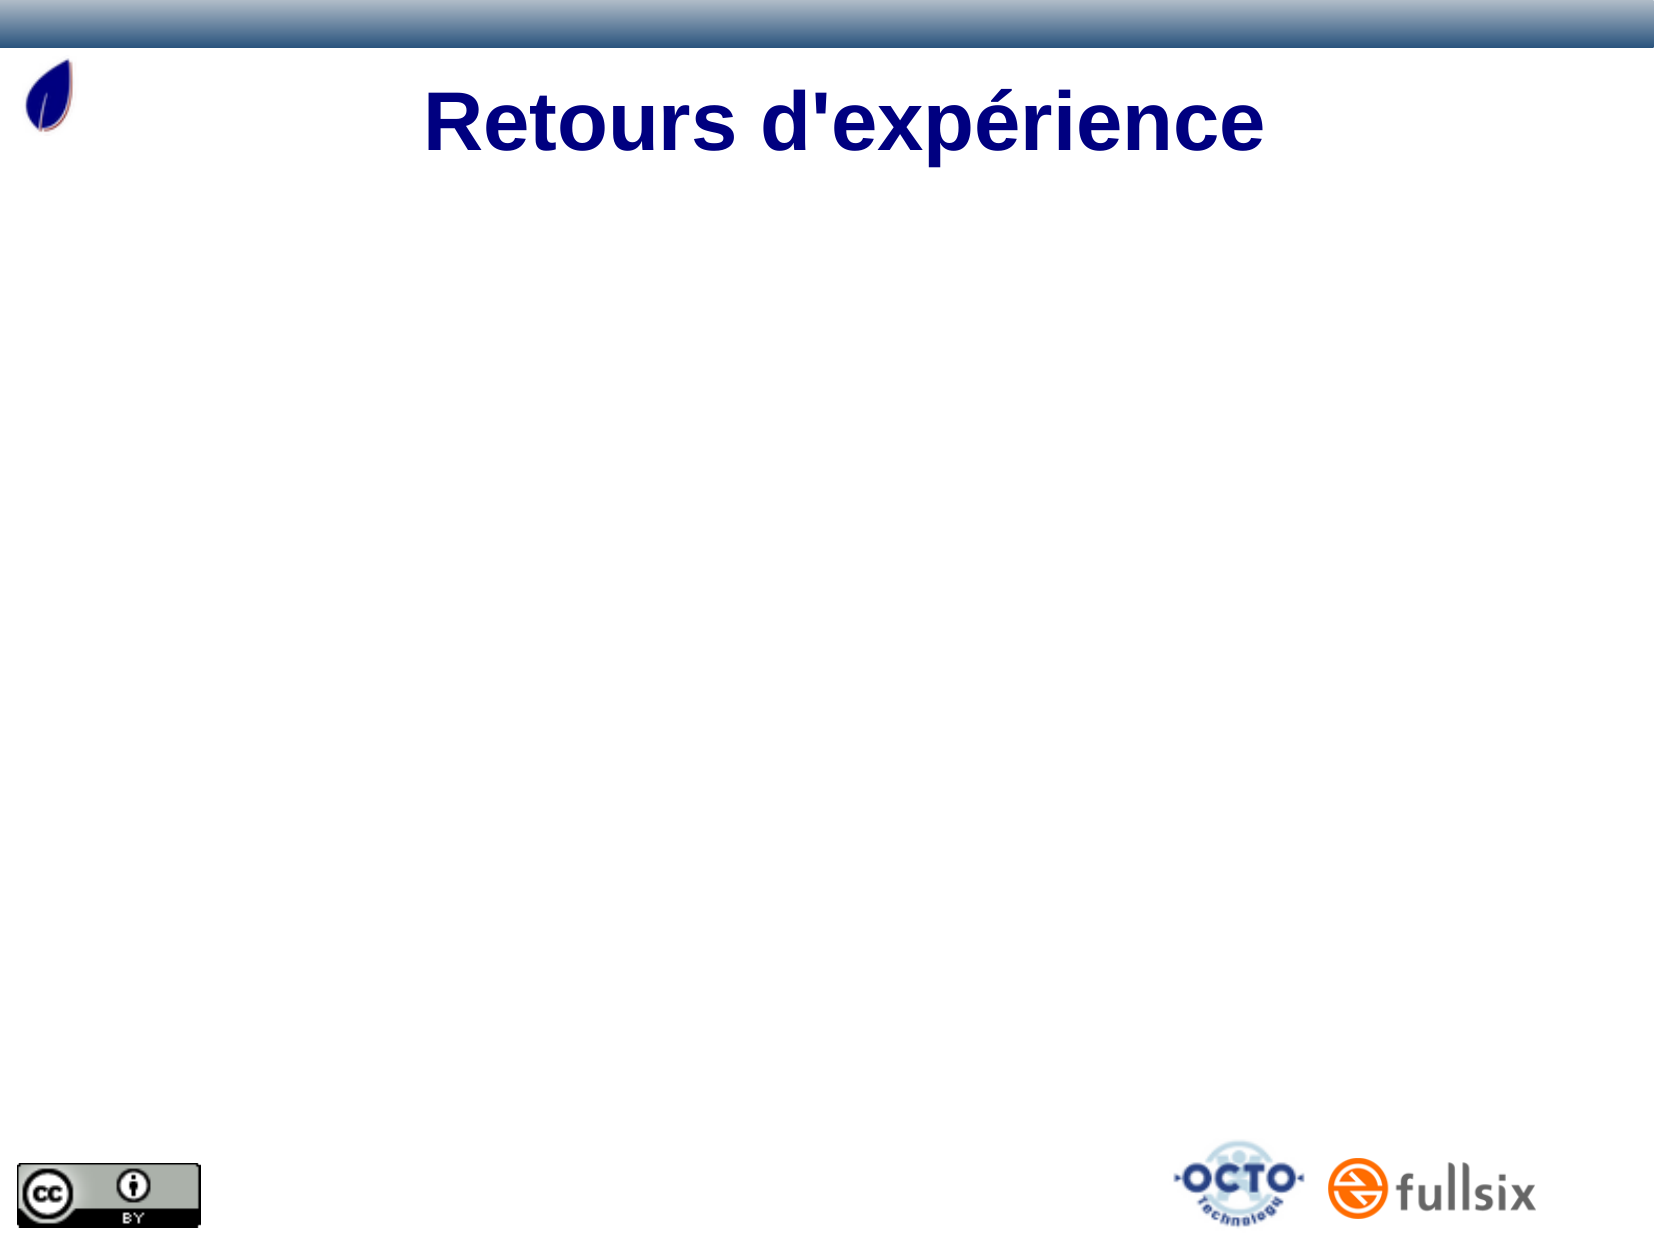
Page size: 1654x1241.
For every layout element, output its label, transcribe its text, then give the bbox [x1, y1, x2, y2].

picture [14, 55, 89, 136]
picture [1166, 1138, 1313, 1235]
title Retours d'expérience [156, 55, 1534, 188]
picture [17, 1163, 201, 1228]
picture [1328, 1158, 1536, 1219]
